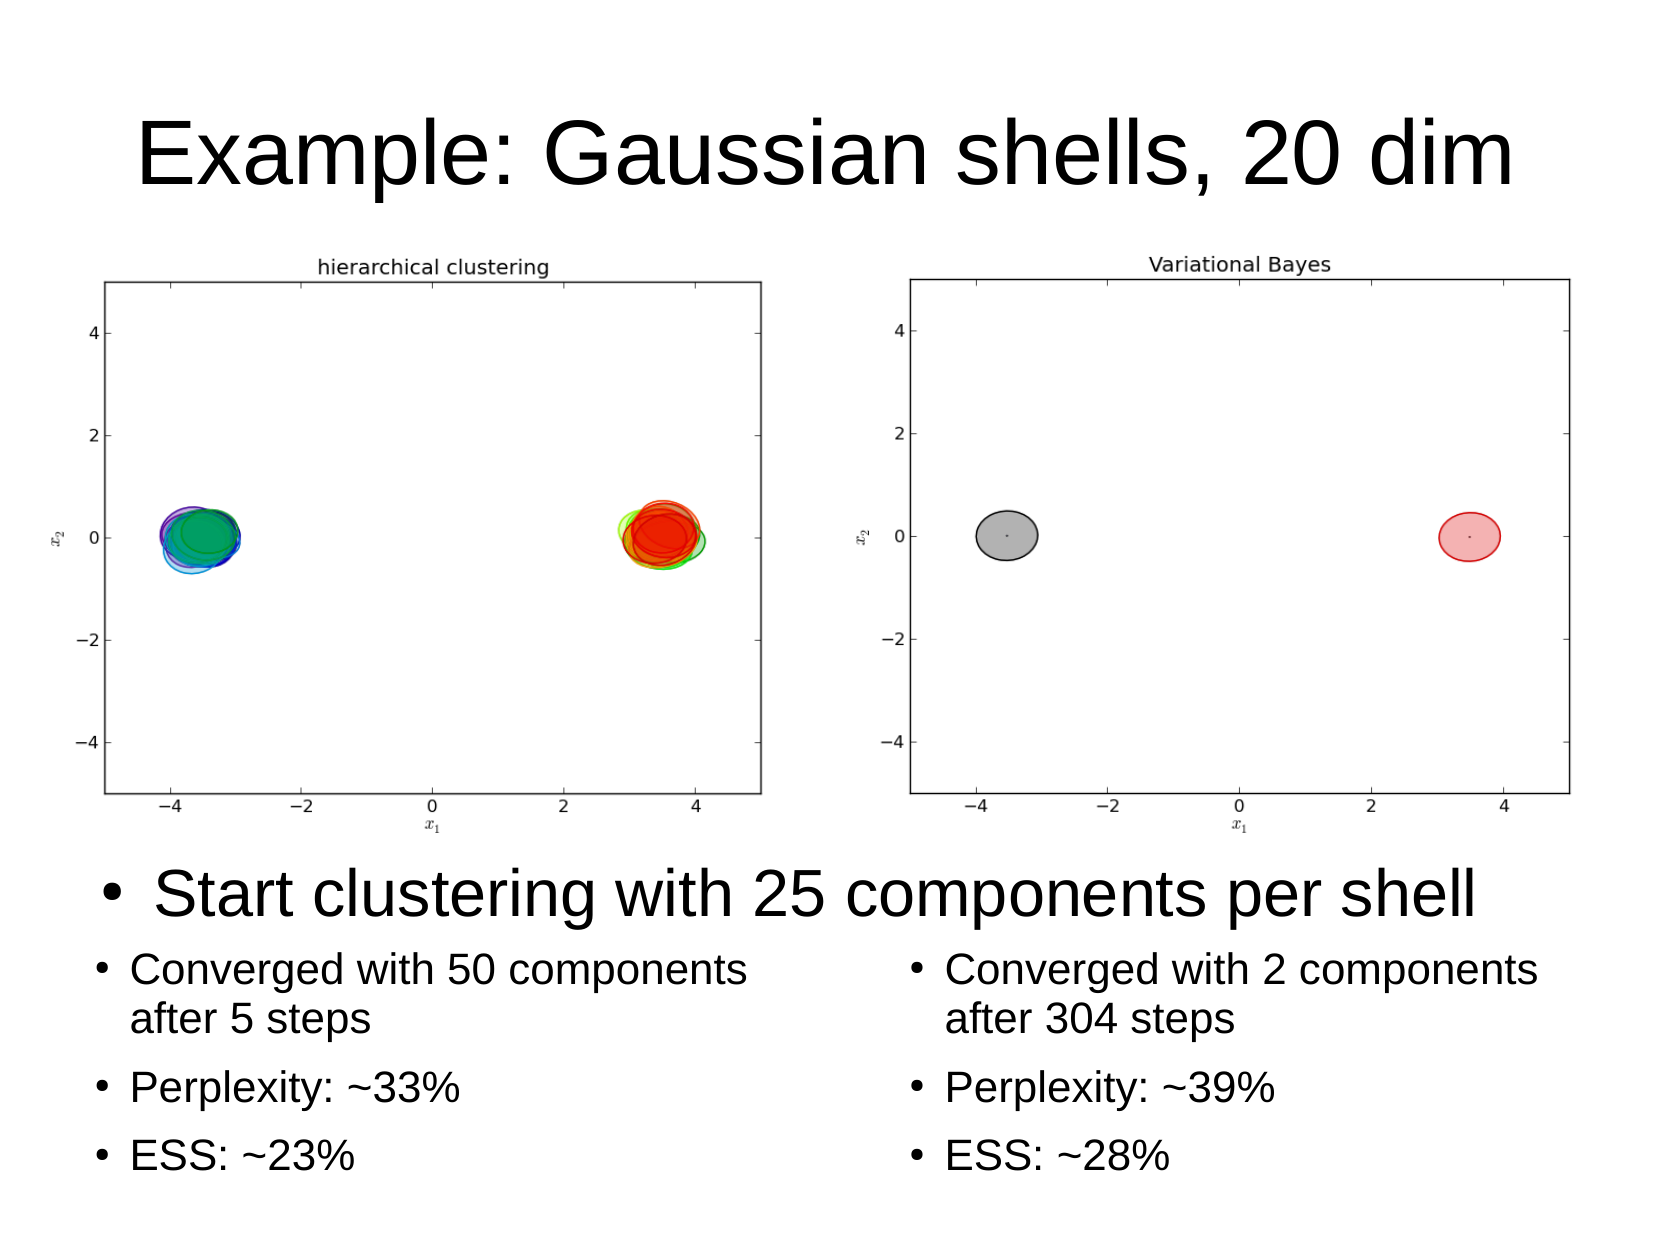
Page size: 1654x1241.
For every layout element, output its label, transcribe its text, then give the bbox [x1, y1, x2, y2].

title Example: Gaussian shells, 20 dim [82, 49, 1571, 218]
picture [0, 215, 1654, 857]
list Converged with 50 components after 5 steps Perplexity: ~33% ESS: ~23% [82, 944, 756, 1182]
list Start clustering with 25 components per shell [82, 856, 1571, 1182]
list Converged with 2 components after 304 steps Perplexity: ~39% ESS: ~28% [897, 944, 1571, 1182]
